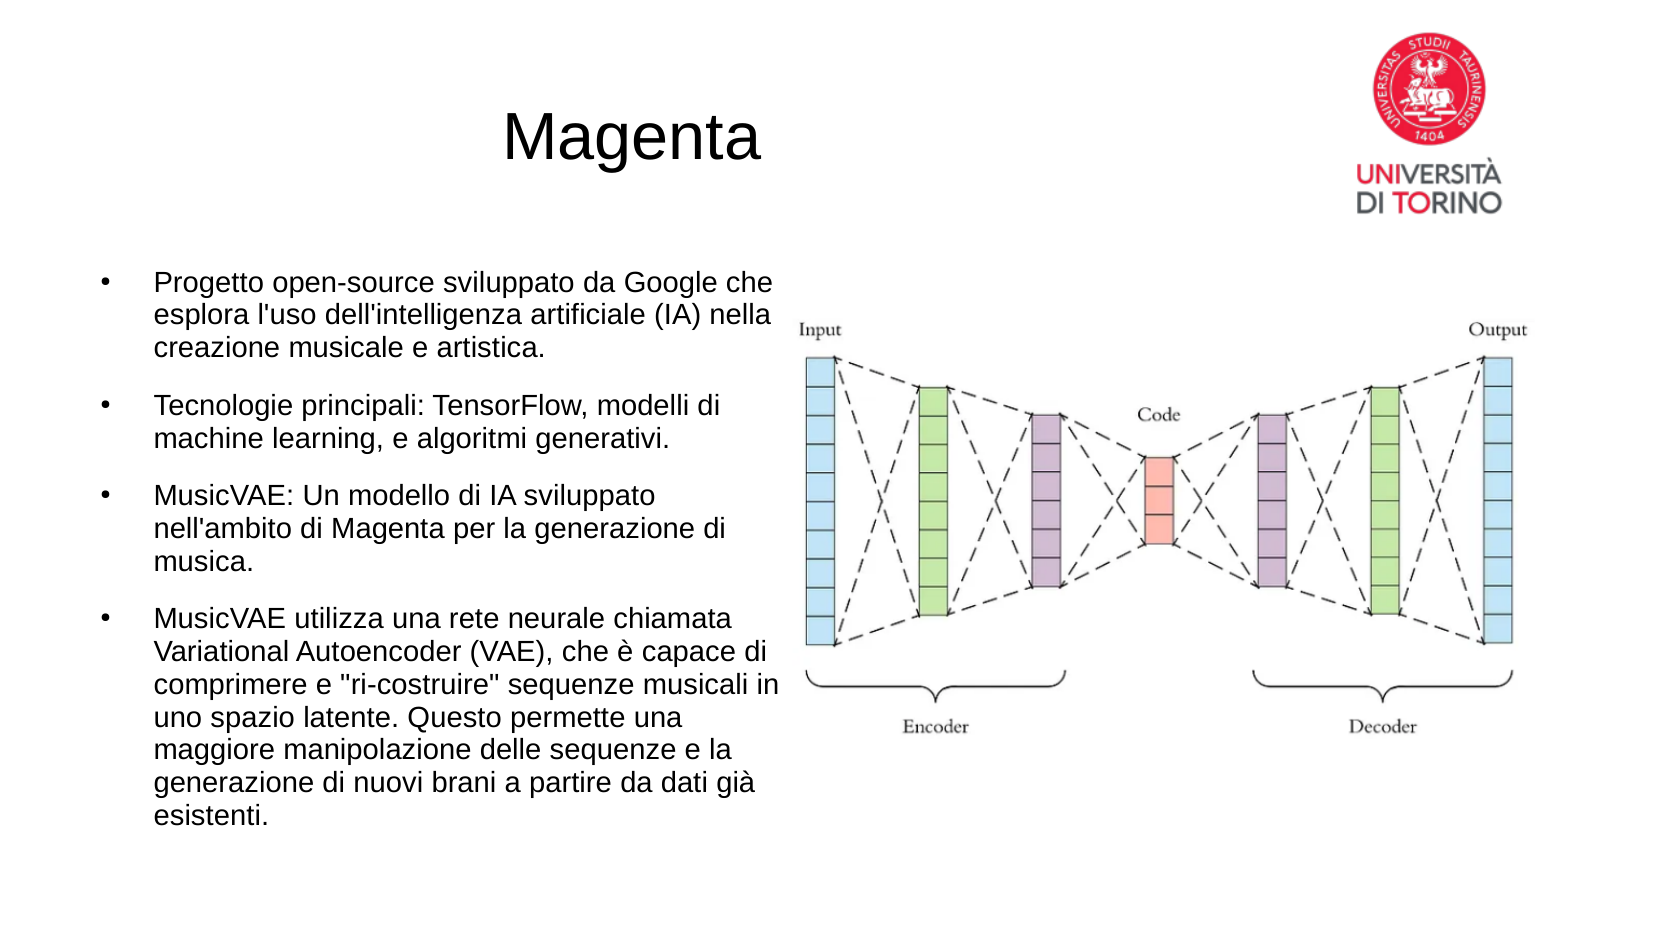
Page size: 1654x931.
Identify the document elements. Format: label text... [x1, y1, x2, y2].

picture [1299, 0, 1549, 237]
title Magenta [82, 37, 1182, 237]
list Progetto open-source sviluppato da Google che esplora l'uso dell'intelligenza artificiale (IA) nella creazione musicale e artistica. Tecnologie principali: TensorFlow, modelli di machine learning, e algoritmi generativi. MusicVAE: Un modello di IA sviluppato nell'ambito di Magenta per la generazione di musica. MusicVAE utilizza una rete neurale chiamata Variational Autoencoder (VAE), che è capace di comprimere e "ri-costruire" sequenze musicali in uno spazio latente. Questo permette una maggiore manipolazione delle sequenze e la generazione di nuovi brani a partire da dati già esistenti. [82, 265, 798, 857]
picture [798, 295, 1536, 739]
